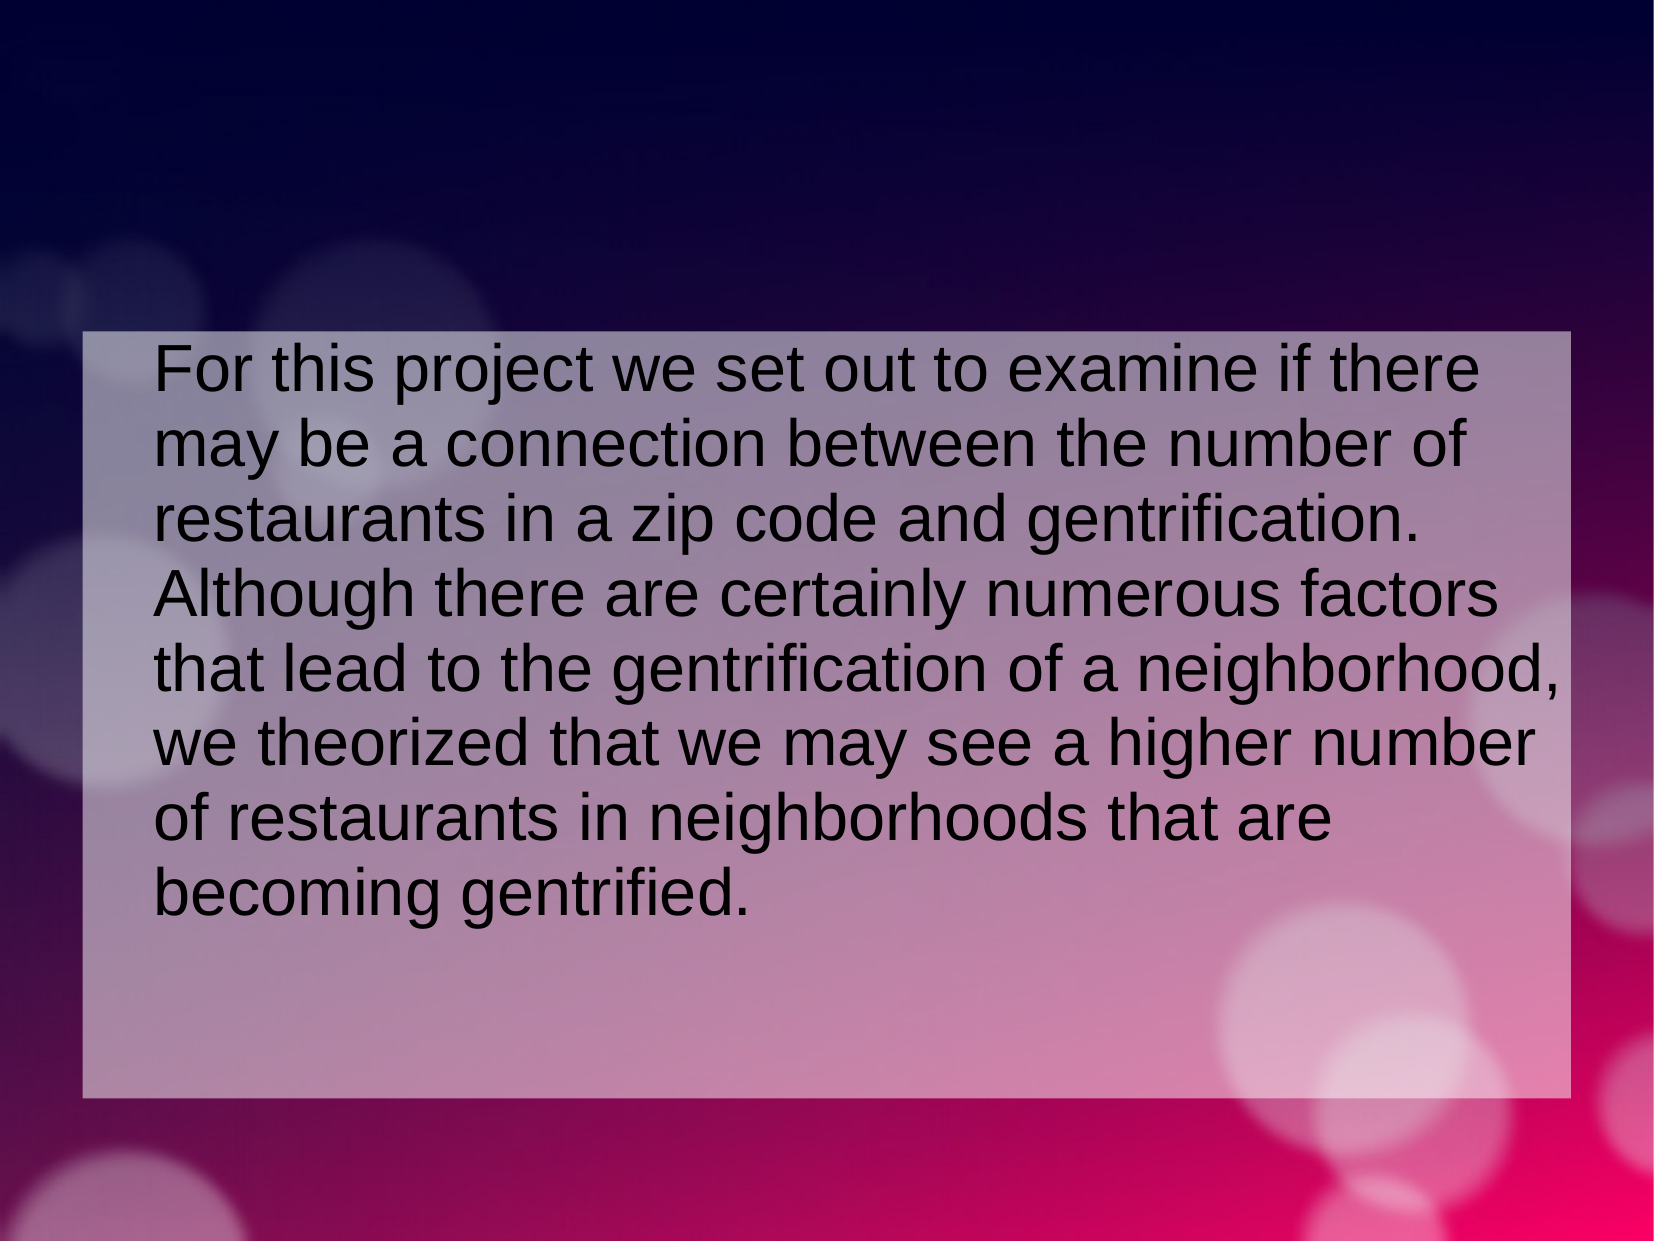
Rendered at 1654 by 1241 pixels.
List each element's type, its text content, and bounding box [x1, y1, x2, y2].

list For this project we set out to examine if there may be a connection between the number of restaurants in a zip code and gentrification. Although there are certainly numerous factors that lead to the gentrification of a neighborhood, we theorized that we may see a higher number of restaurants in neighborhoods that are becoming gentrified. [82, 331, 1571, 1099]
picture [0, 0, 1654, 1241]
